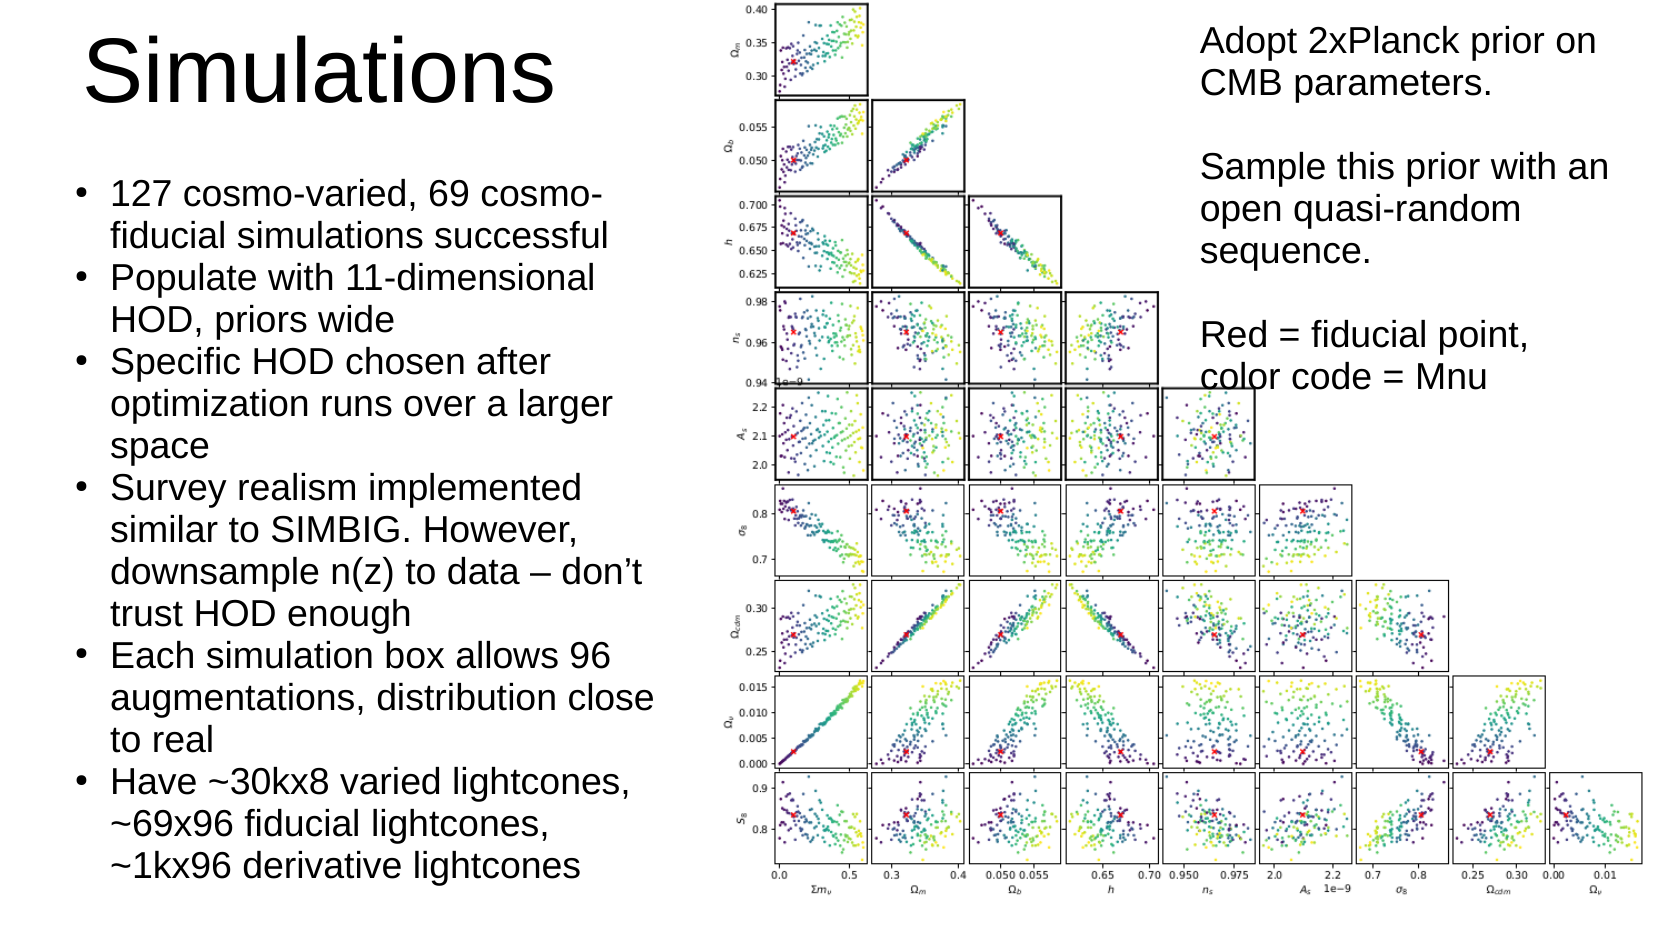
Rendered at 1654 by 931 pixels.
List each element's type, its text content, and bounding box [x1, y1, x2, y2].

text_box 127 cosmo-varied, 69 cosmo-fiducial simulations successful Populate with 11-dimensional HOD, priors wide Specific HOD chosen after optimization runs over a larger space Survey realism implemented similar to SIMBIG. However, downsample n(z) to data – don’t trust HOD enough Each simulation box allows 96 augmentations, distribution close to real Have ~30kx8 varied lightcones, ~69x96 fiducial lightcones, ~1kx96 derivative lightcones [60, 165, 691, 894]
title Simulations [82, 19, 720, 123]
picture [720, 0, 1647, 901]
text_box Adopt 2xPlanck prior on CMB parameters. Sample this prior with an open quasi-random sequence. Red = fiducial point, color code = Mnu [1185, 12, 1636, 406]
